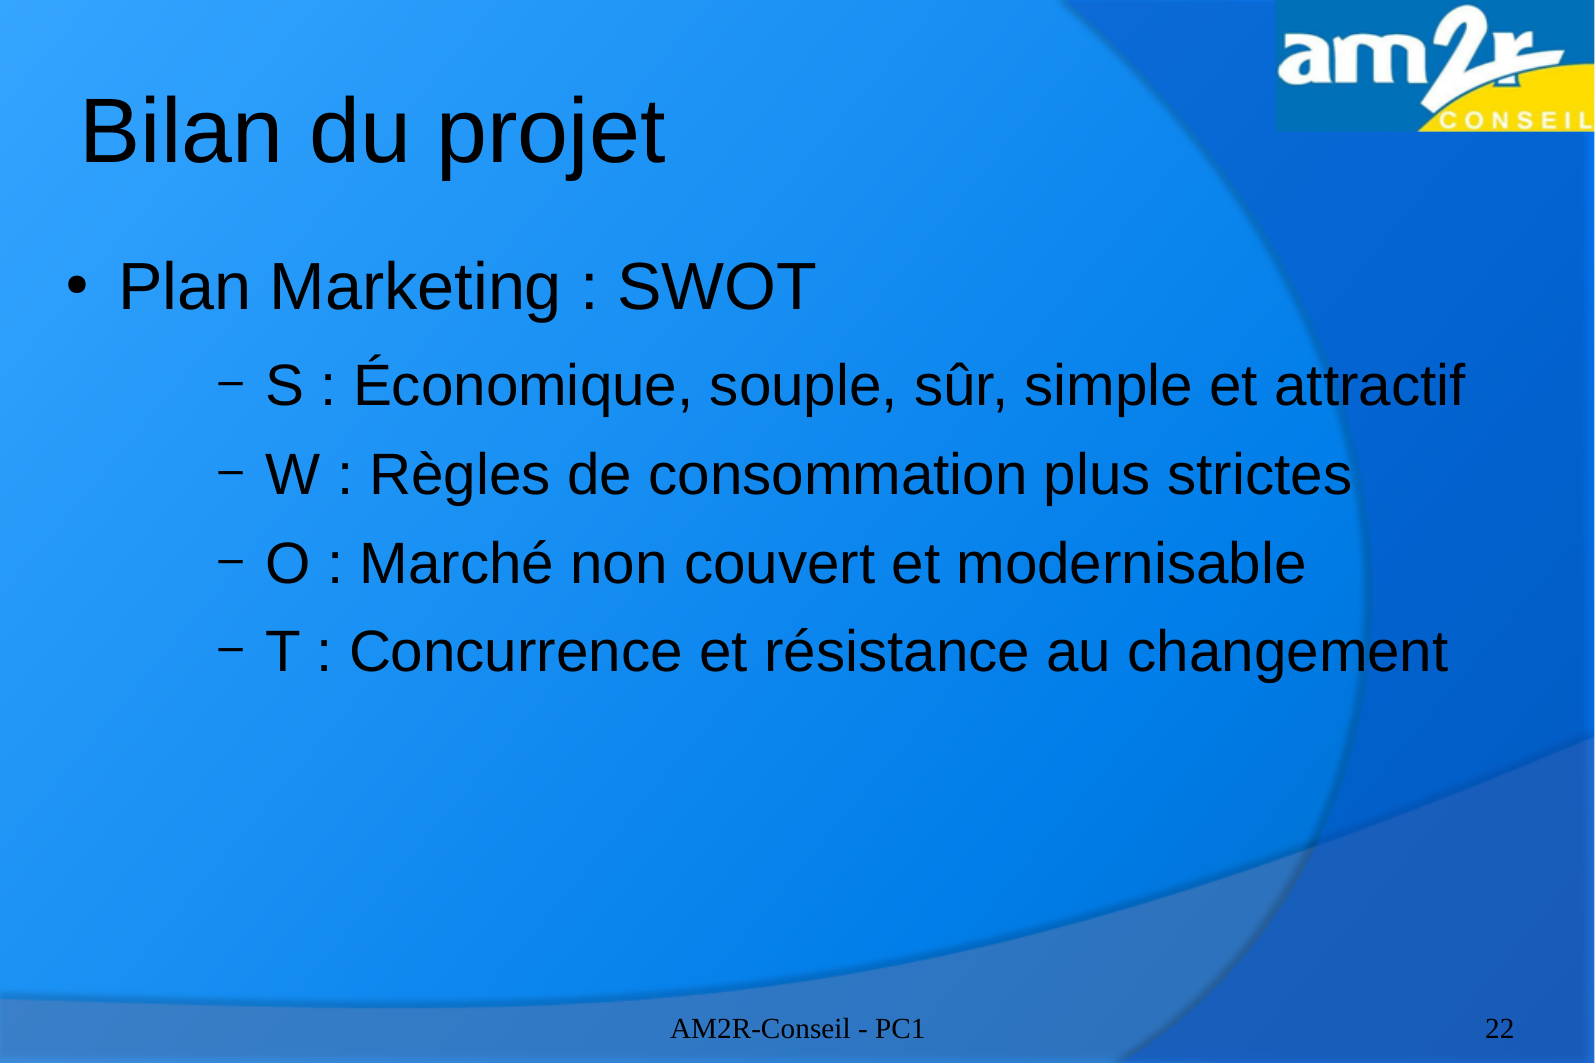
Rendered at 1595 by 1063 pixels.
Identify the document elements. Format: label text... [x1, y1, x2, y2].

list Plan Marketing : SWOT S : Économique, souple, sûr, simple et attractif W : Règles de consommation plus strictes O : Marché non couvert et modernisable T : Concurrence et résistance au changement [29, 248, 1515, 951]
picture [0, 0, 1595, 1063]
title Bilan du projet [79, 42, 1253, 220]
